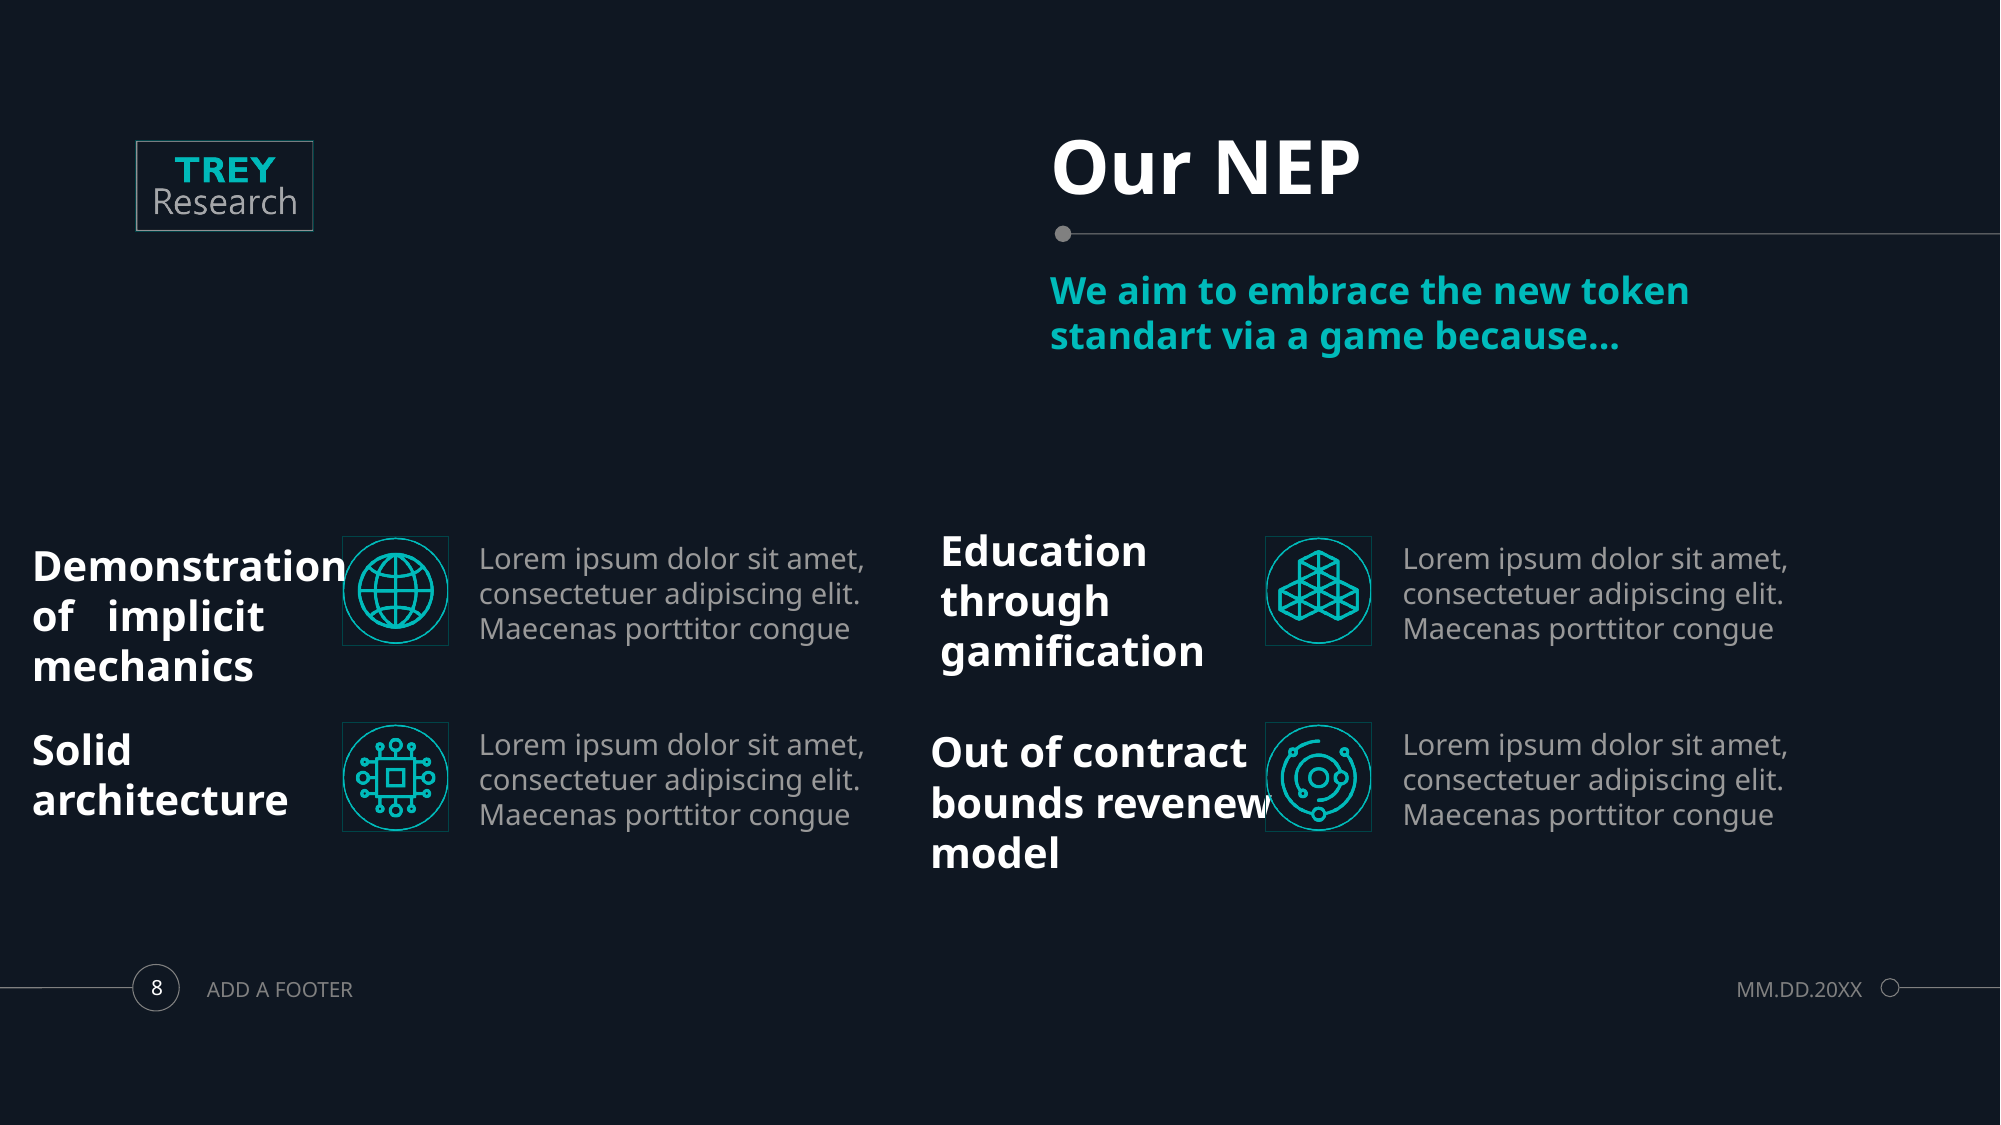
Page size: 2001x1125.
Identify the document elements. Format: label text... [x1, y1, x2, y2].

list Lorem ipsum dolor sit amet, consectetuer adipiscing elit. Maecenas porttitor congue [1402, 726, 1841, 832]
list Out of contract bounds revenew model [930, 726, 1265, 832]
list Lorem ipsum dolor sit amet, consectetuer adipiscing elit. Maecenas porttitor congue [479, 539, 886, 645]
picture [342, 536, 448, 645]
picture [136, 141, 314, 231]
title Our NEP [1049, 116, 1788, 210]
picture [342, 723, 448, 832]
slide_number <number> [127, 964, 186, 1014]
footer ADD A FOOTER [191, 964, 671, 1014]
list Lorem ipsum dolor sit amet, consectetuer adipiscing elit. Maecenas porttitor congue [479, 726, 918, 832]
slide_number MM.DD.20XX [1643, 964, 1863, 1014]
list Lorem ipsum dolor sit amet, consectetuer adipiscing elit. Maecenas porttitor congue [1402, 539, 1841, 645]
list Demonstration of implicit mechanics [31, 540, 391, 646]
list Solid architecture [31, 723, 391, 829]
list We aim to embrace the new token standart via a game because... [1049, 266, 1831, 361]
picture [1266, 536, 1372, 645]
list Education through gamification [940, 525, 1246, 631]
picture [1266, 723, 1372, 832]
